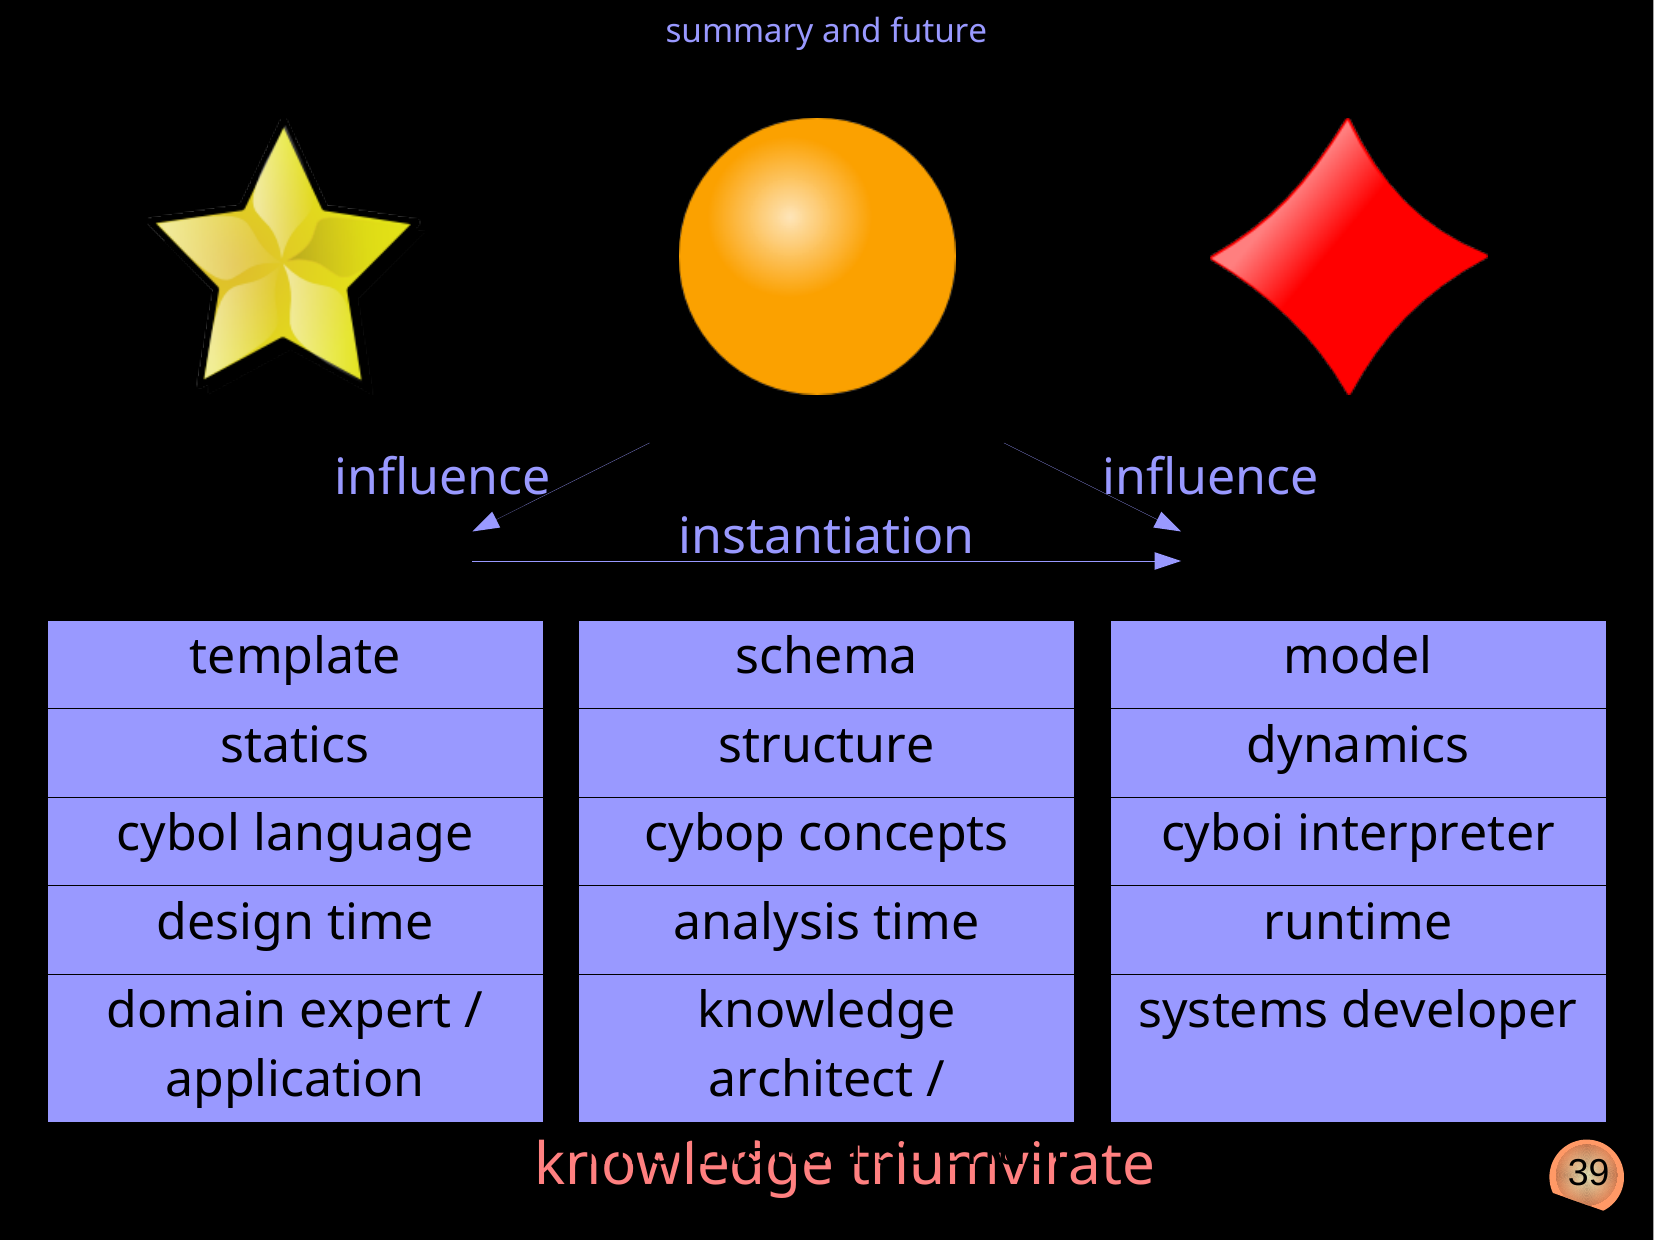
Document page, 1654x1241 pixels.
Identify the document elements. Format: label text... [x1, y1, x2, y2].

text_box cybop (cybernetics oriented programming) [1558, 1147, 1615, 1204]
text_box cyboi interpreter [1563, 1151, 1611, 1199]
text_box structure [578, 708, 1075, 797]
text_box design time [47, 885, 544, 974]
text_box analysis time [578, 885, 1075, 974]
text_box summary and future [0, 0, 1654, 60]
text_box instantiation [649, 472, 1004, 562]
picture [679, 118, 956, 395]
text_box cybol language [47, 797, 544, 885]
text_box influence [1092, 413, 1329, 502]
text_box domain expert / application developer [47, 974, 544, 1123]
text_box runtime [1110, 885, 1607, 974]
text_box statics [47, 708, 544, 797]
text_box model [1110, 620, 1607, 708]
text_box knowledge triumvirate [118, 1122, 1536, 1211]
text_box dynamics [1110, 708, 1607, 797]
text_box schema [578, 620, 1075, 708]
text_box cybop concepts [578, 797, 1075, 885]
text_box systems developer [1110, 974, 1607, 1123]
text_box knowledge architect / information scientist [578, 974, 1075, 1123]
picture [1210, 118, 1488, 395]
text_box cyboi interpreter [1110, 797, 1607, 885]
text_box template [47, 620, 544, 708]
picture [147, 118, 425, 395]
text_box influence [324, 413, 562, 502]
